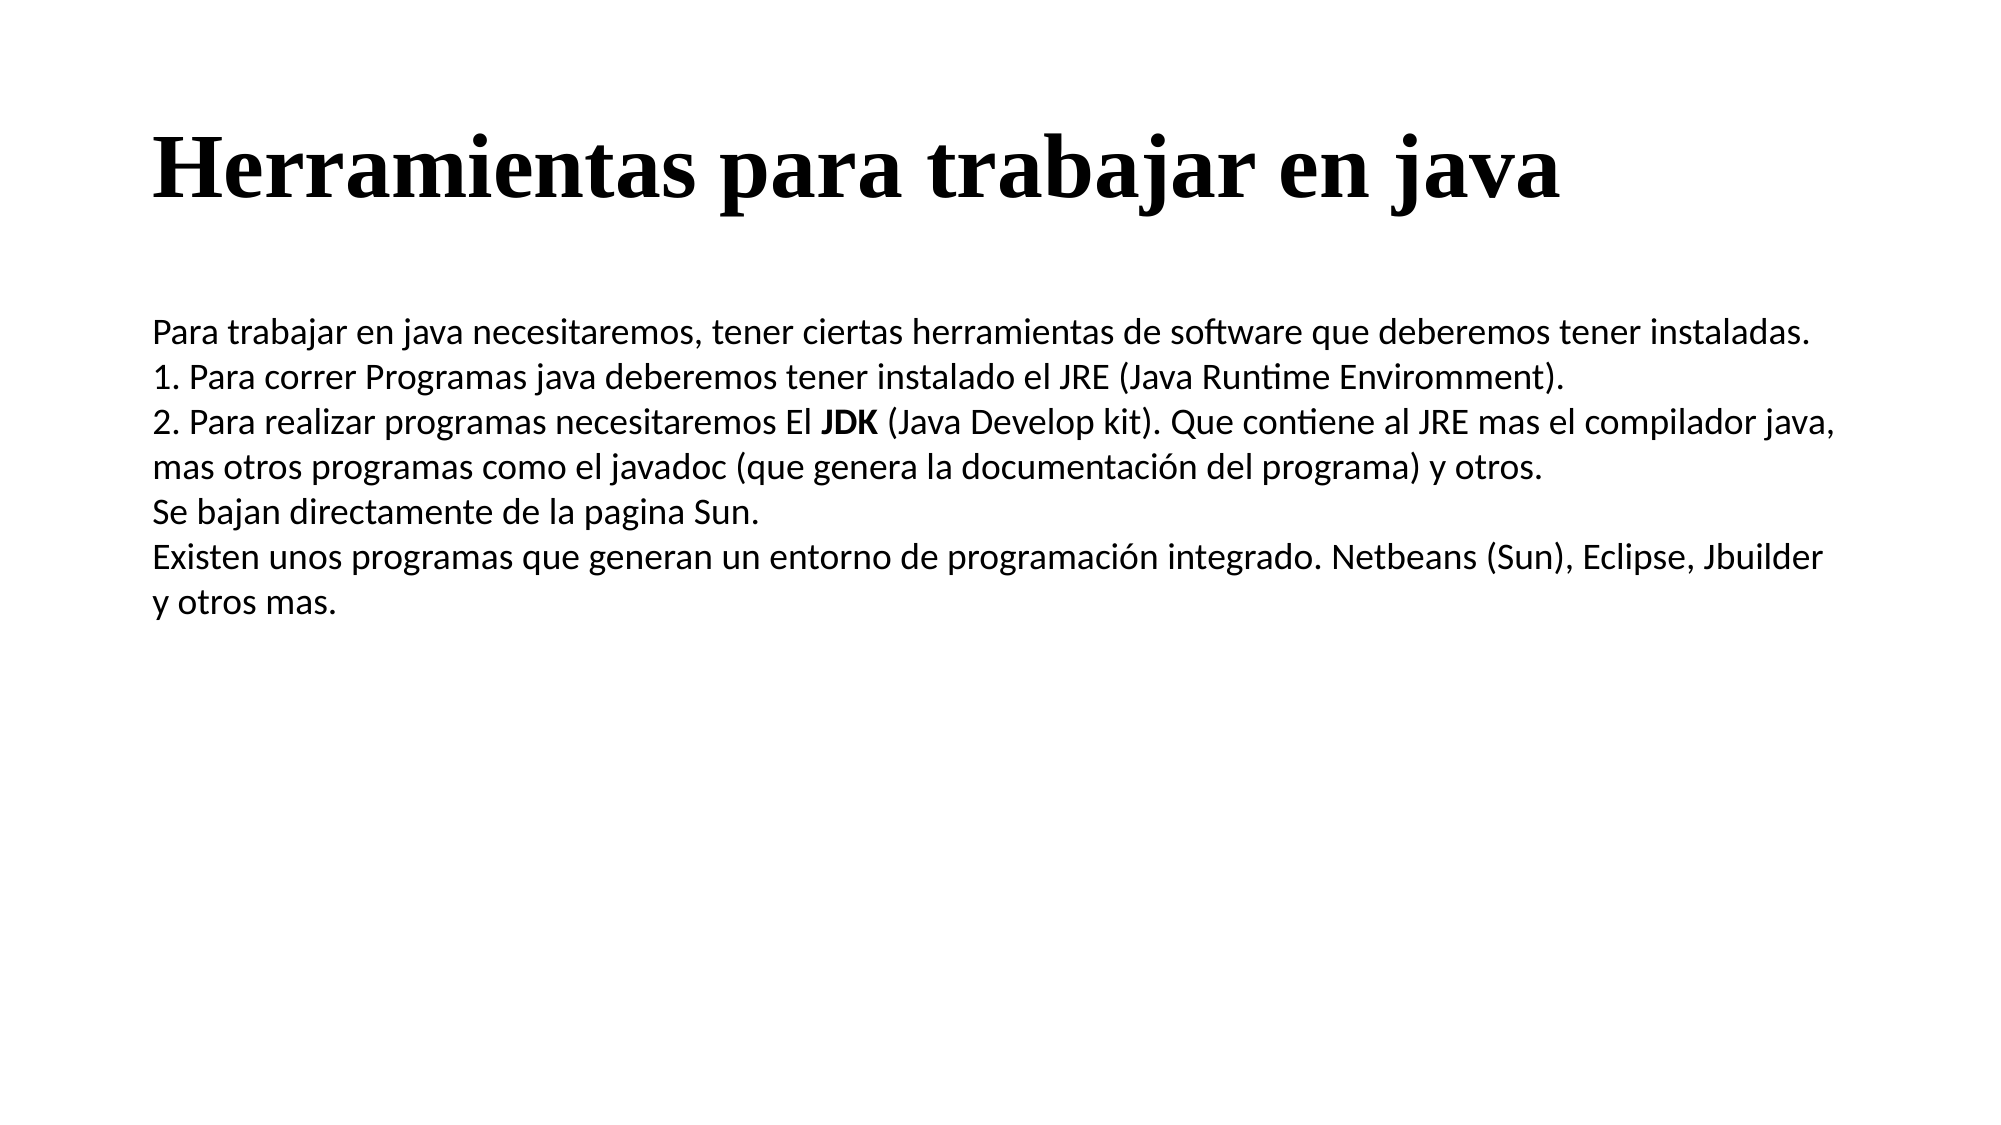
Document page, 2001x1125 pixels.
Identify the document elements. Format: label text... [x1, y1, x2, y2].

text_box Para trabajar en java necesitaremos, tener ciertas herramientas de software que deberemos tener instaladas. 1. Para correr Programas java deberemos tener instalado el JRE (Java Runtime Enviromment). 2. Para realizar programas necesitaremos El JDK (Java Develop kit). Que contiene al JRE mas el compilador java, mas otros programas como el javadoc (que genera la documentación del programa) y otros. Se bajan directamente de la pagina Sun. Existen unos programas que generan un entorno de programación integrado. Netbeans (Sun), Eclipse, Jbuilder y otros mas. [137, 299, 1862, 1013]
text_box Herramientas para trabajar en java [137, 59, 1862, 277]
